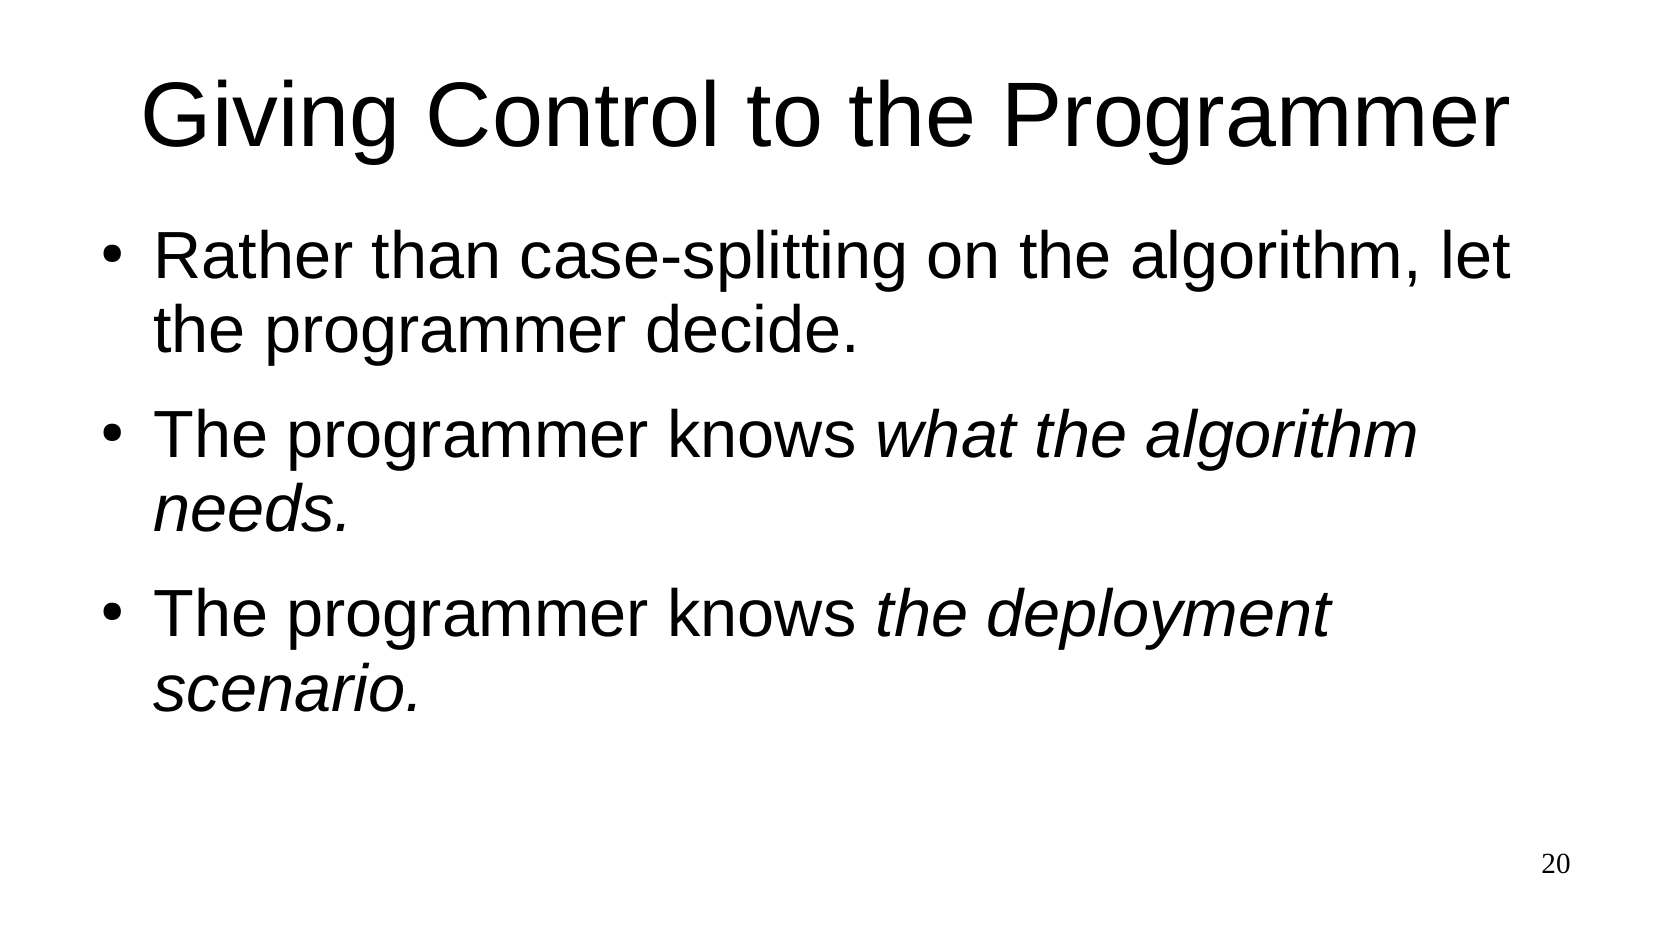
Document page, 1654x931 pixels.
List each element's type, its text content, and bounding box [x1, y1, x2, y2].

list Rather than case-splitting on the algorithm, let the programmer decide. The programmer knows what the algorithm needs. The programmer knows the deployment scenario. [82, 217, 1571, 758]
title Giving Control to the Programmer [82, 37, 1571, 193]
